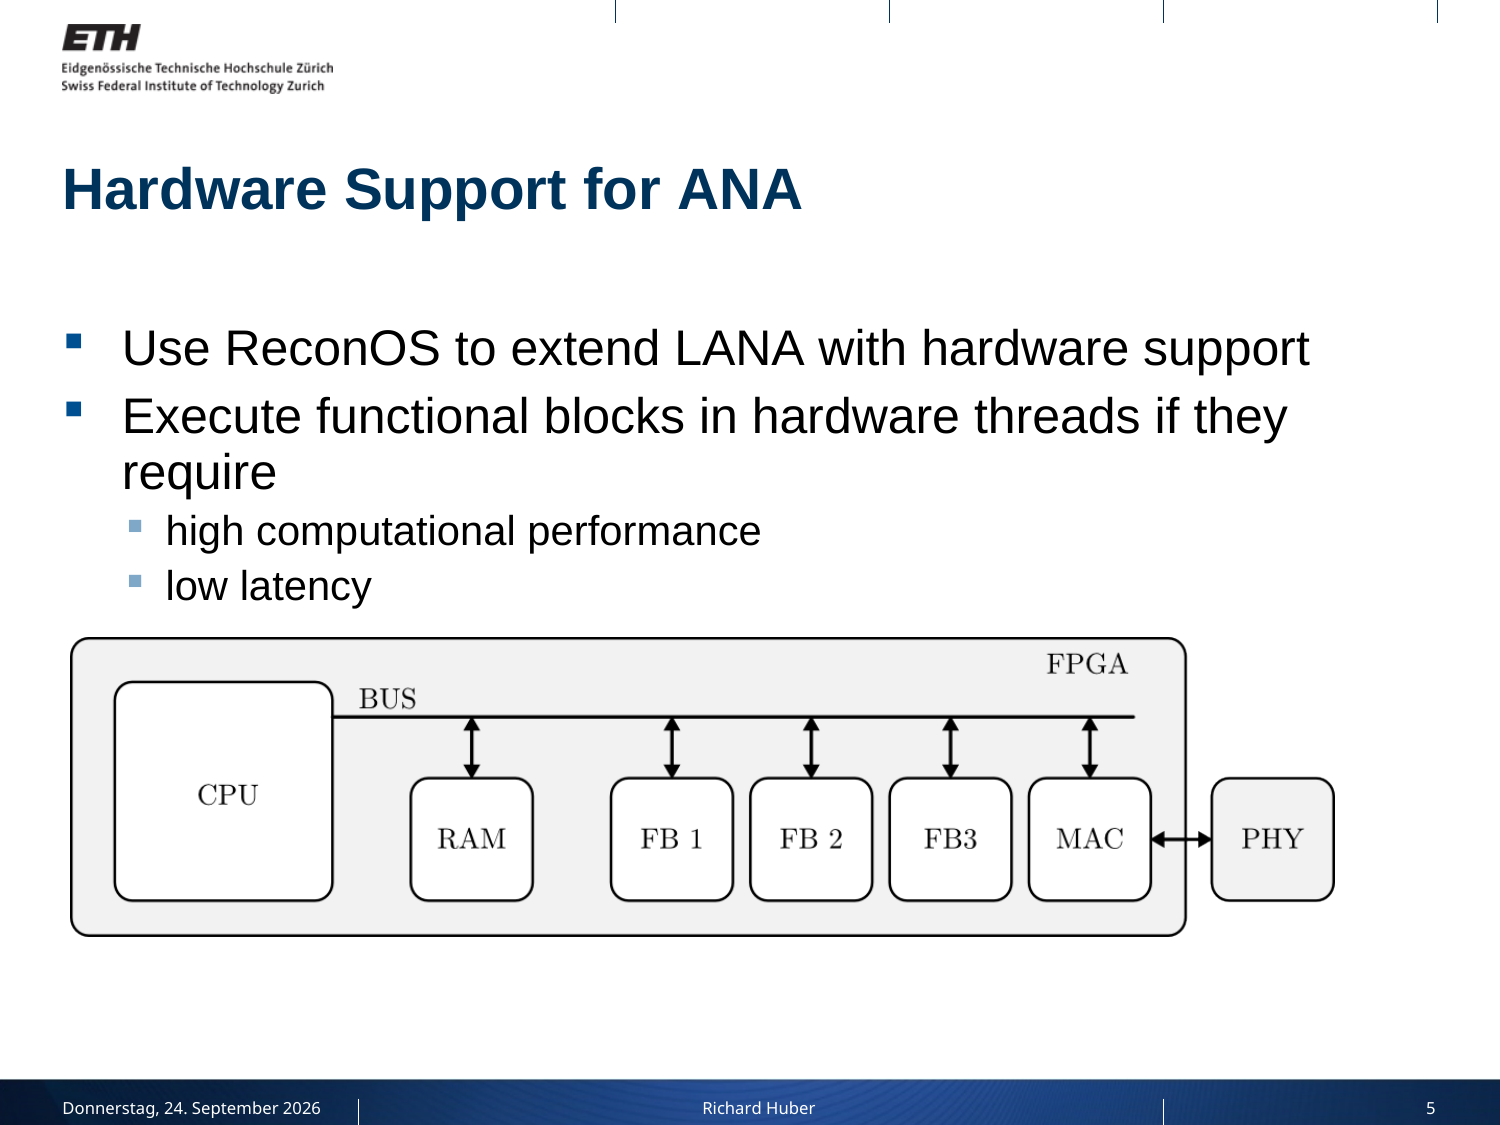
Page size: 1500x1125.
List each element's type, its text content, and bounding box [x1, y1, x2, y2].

picture [0, 1078, 1500, 1125]
list Use ReconOS to extend LANA with hardware support Execute functional blocks in hardware threads if they require high computational performance low latency [62, 319, 1438, 1067]
picture [62, 24, 333, 94]
title Hardware Support for ANA [62, 157, 1438, 296]
picture [70, 637, 1335, 937]
